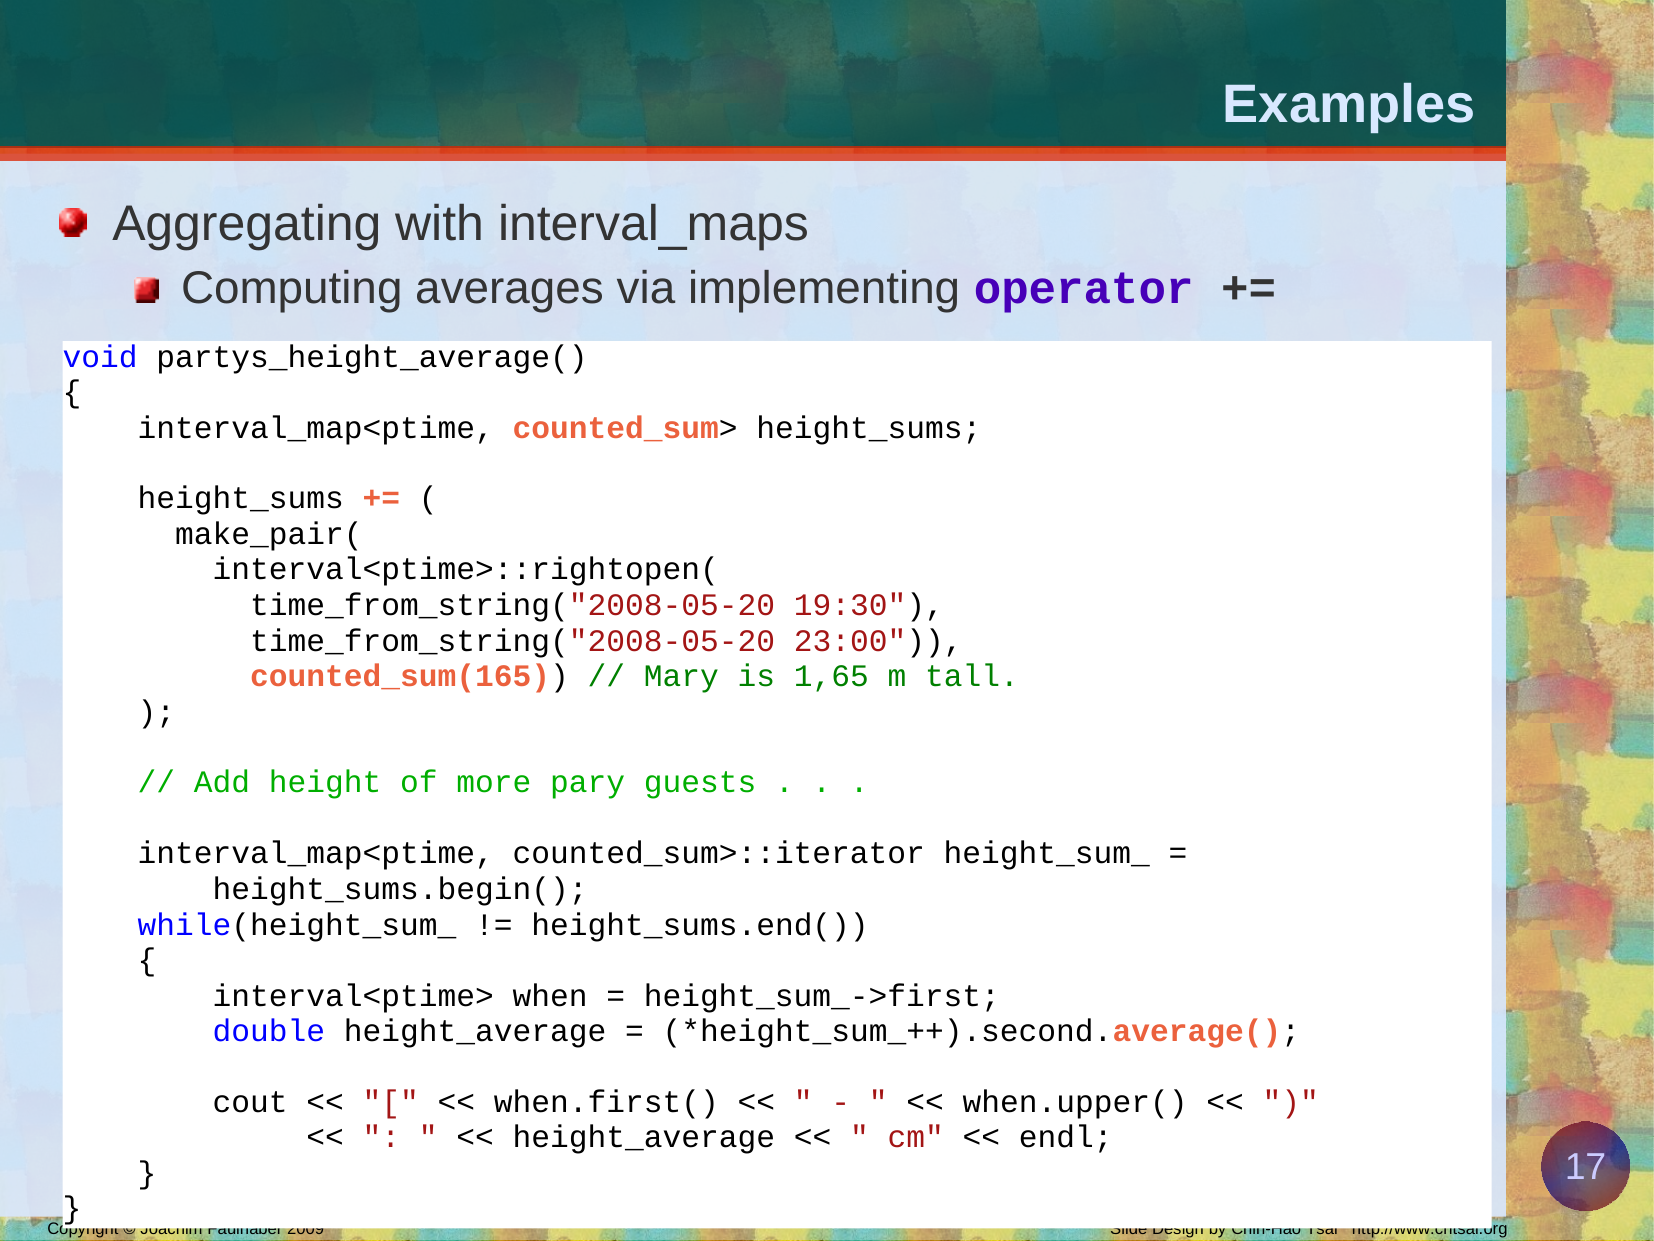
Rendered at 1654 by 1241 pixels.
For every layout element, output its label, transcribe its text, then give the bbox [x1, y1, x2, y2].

text_box void partys_height_average() { interval_map<ptime, counted_sum> height_sums; height_sums += ( make_pair( interval<ptime>::rightopen( time_from_string("2008-05-20 19:30"), time_from_string("2008-05-20 23:00")), counted_sum(165)) // Mary is 1,65 m tall. ); // Add height of more pary guests . . . interval_map<ptime, counted_sum>::iterator height_sum_ = height_sums.begin(); while(height_sum_ != height_sums.end()) { interval<ptime> when = height_sum_->first; double height_average = (*height_sum_++).second.average(); cout << "[" << when.first() << " - " << when.upper() << ")" << ": " << height_average << " cm" << endl; } } [62, 341, 1492, 1194]
title Examples [29, 59, 1477, 148]
list Aggregating with interval_maps Computing averages via implementing operator += [59, 194, 1418, 329]
